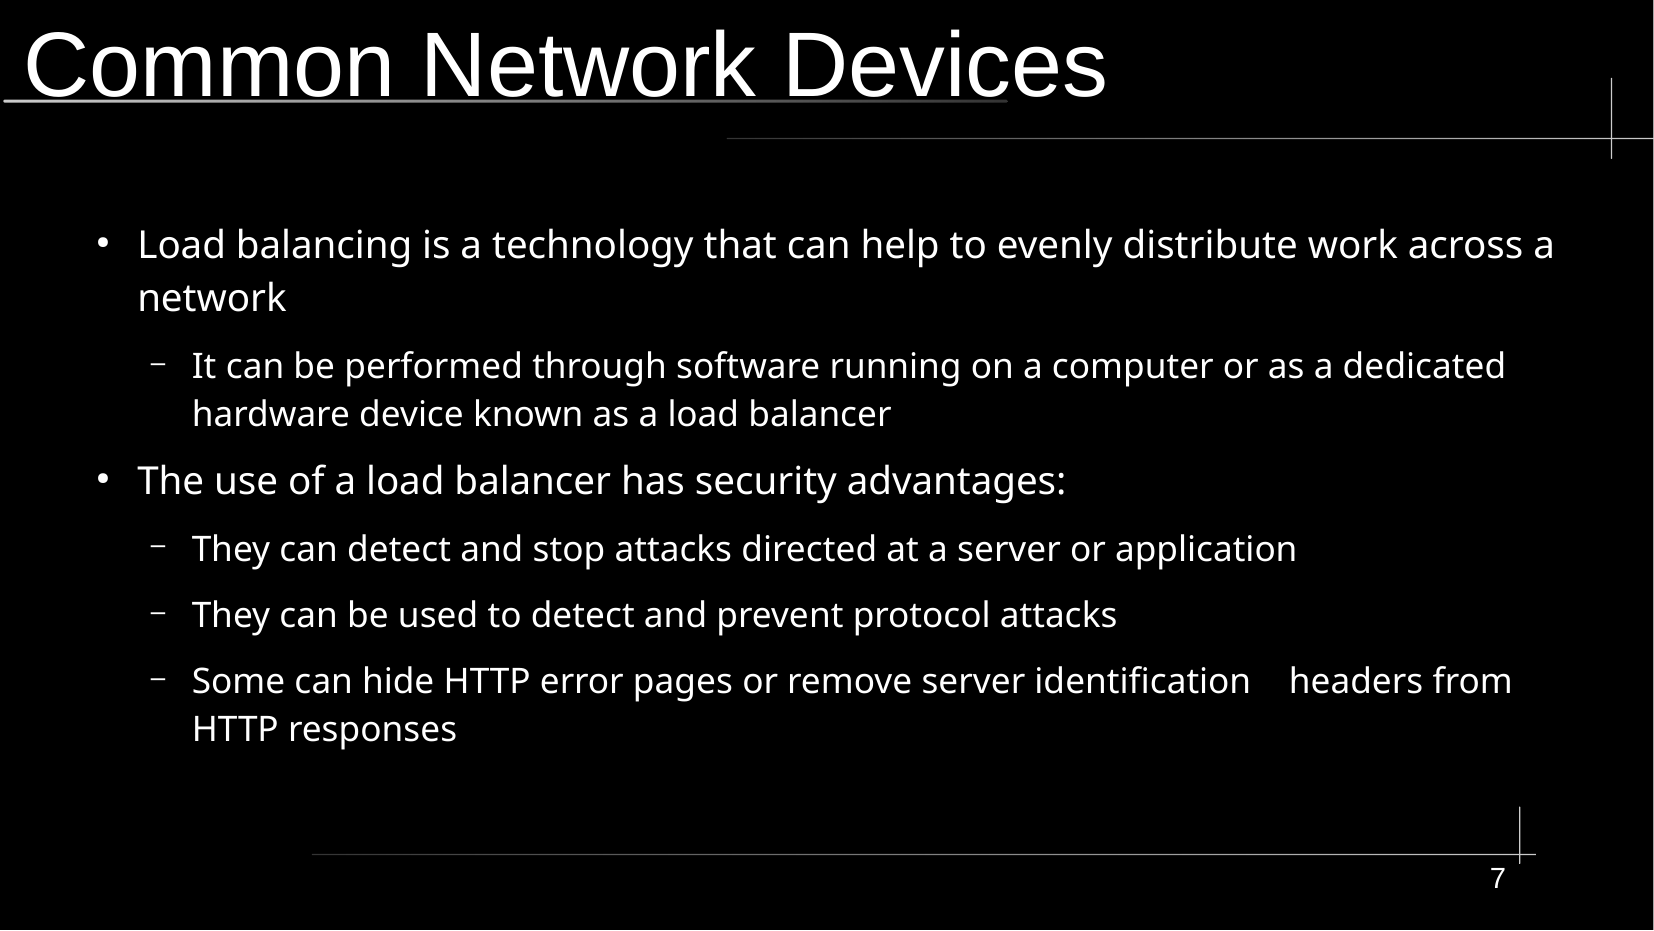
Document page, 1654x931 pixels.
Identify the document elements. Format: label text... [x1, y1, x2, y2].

title Common Network Devices [23, 11, 1589, 119]
list Load balancing is a technology that can help to evenly distribute work across a network It can be performed through software running on a computer or as a dedicated hardware device known as a load balancer The use of a load balancer has security advantages: They can detect and stop attacks directed at a server or application They can be used to detect and prevent protocol attacks Some can hide HTTP error pages or remove server identification headers from HTTP responses [82, 217, 1571, 758]
